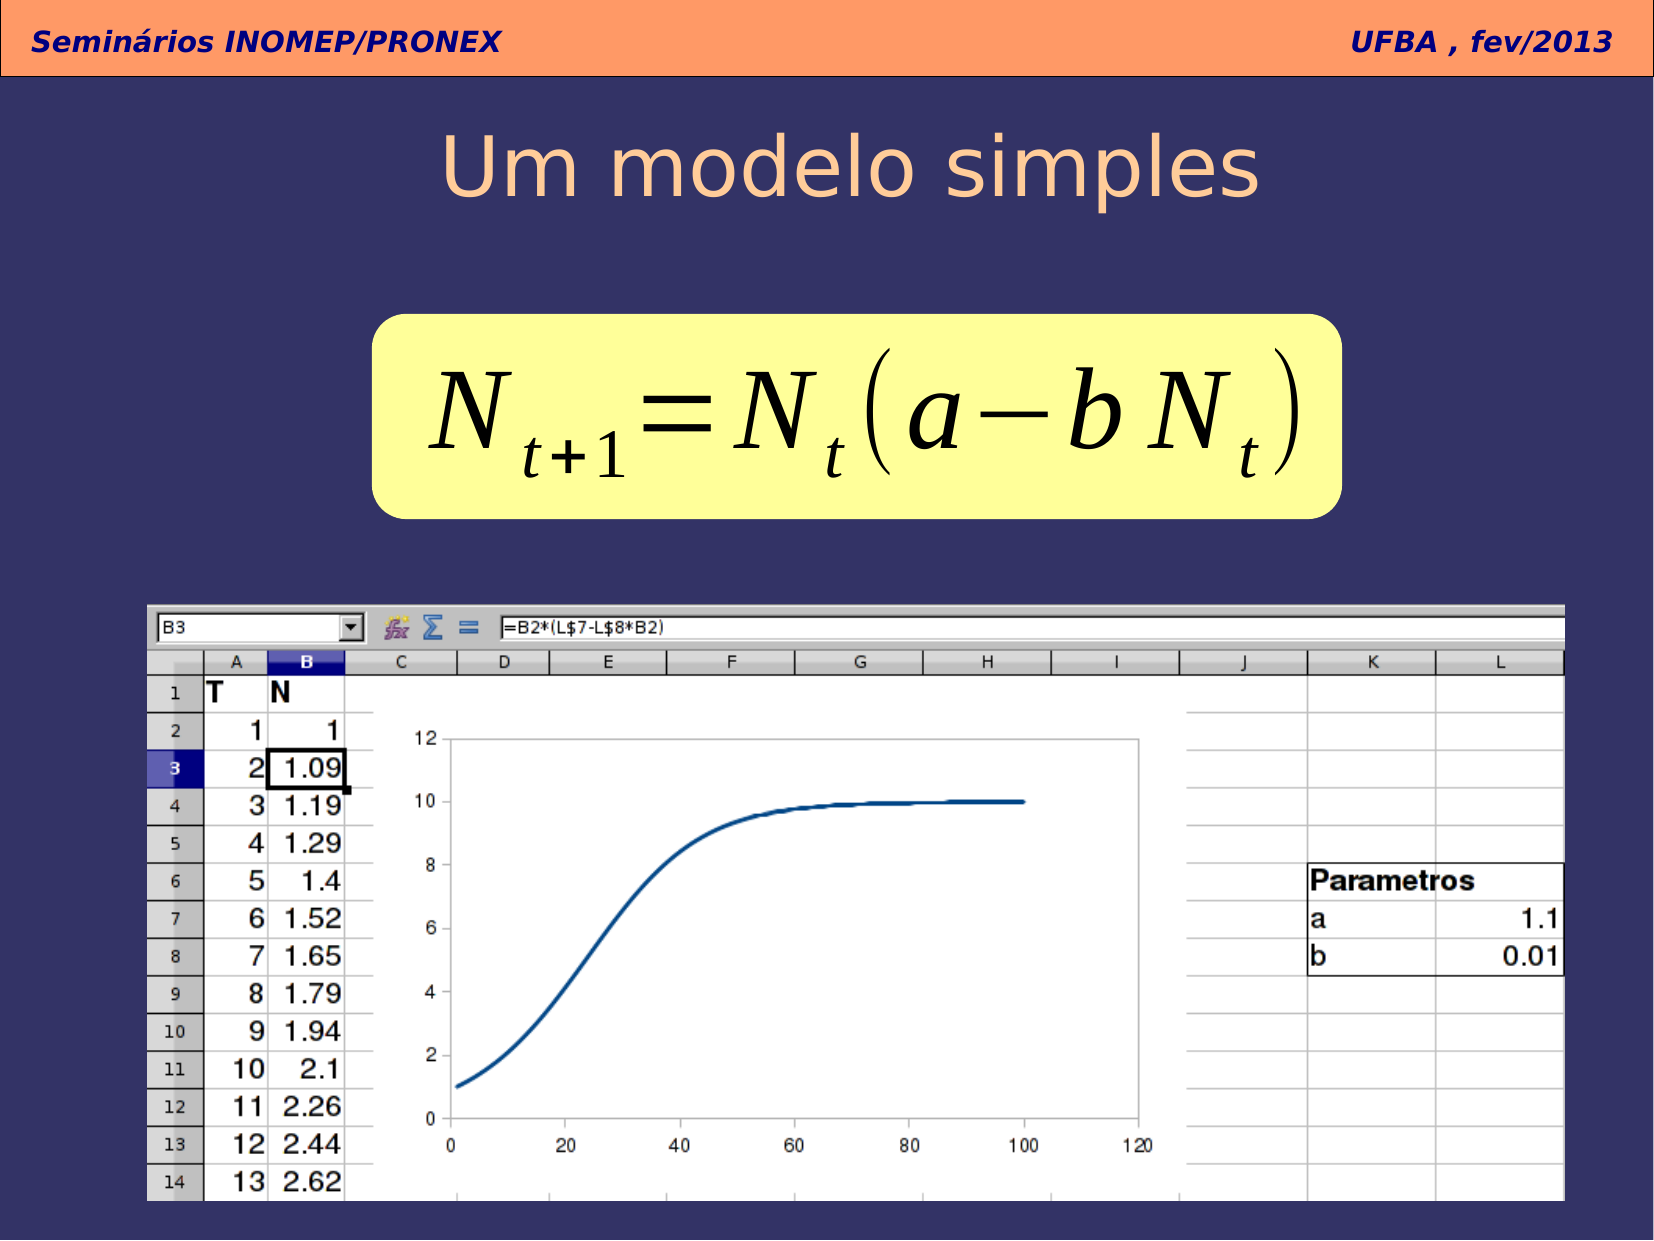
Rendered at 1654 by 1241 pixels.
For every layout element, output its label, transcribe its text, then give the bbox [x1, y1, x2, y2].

picture [147, 604, 1565, 1201]
chart [415, 340, 1314, 498]
text_box [371, 313, 1343, 520]
title Um modelo simples [68, 93, 1634, 242]
